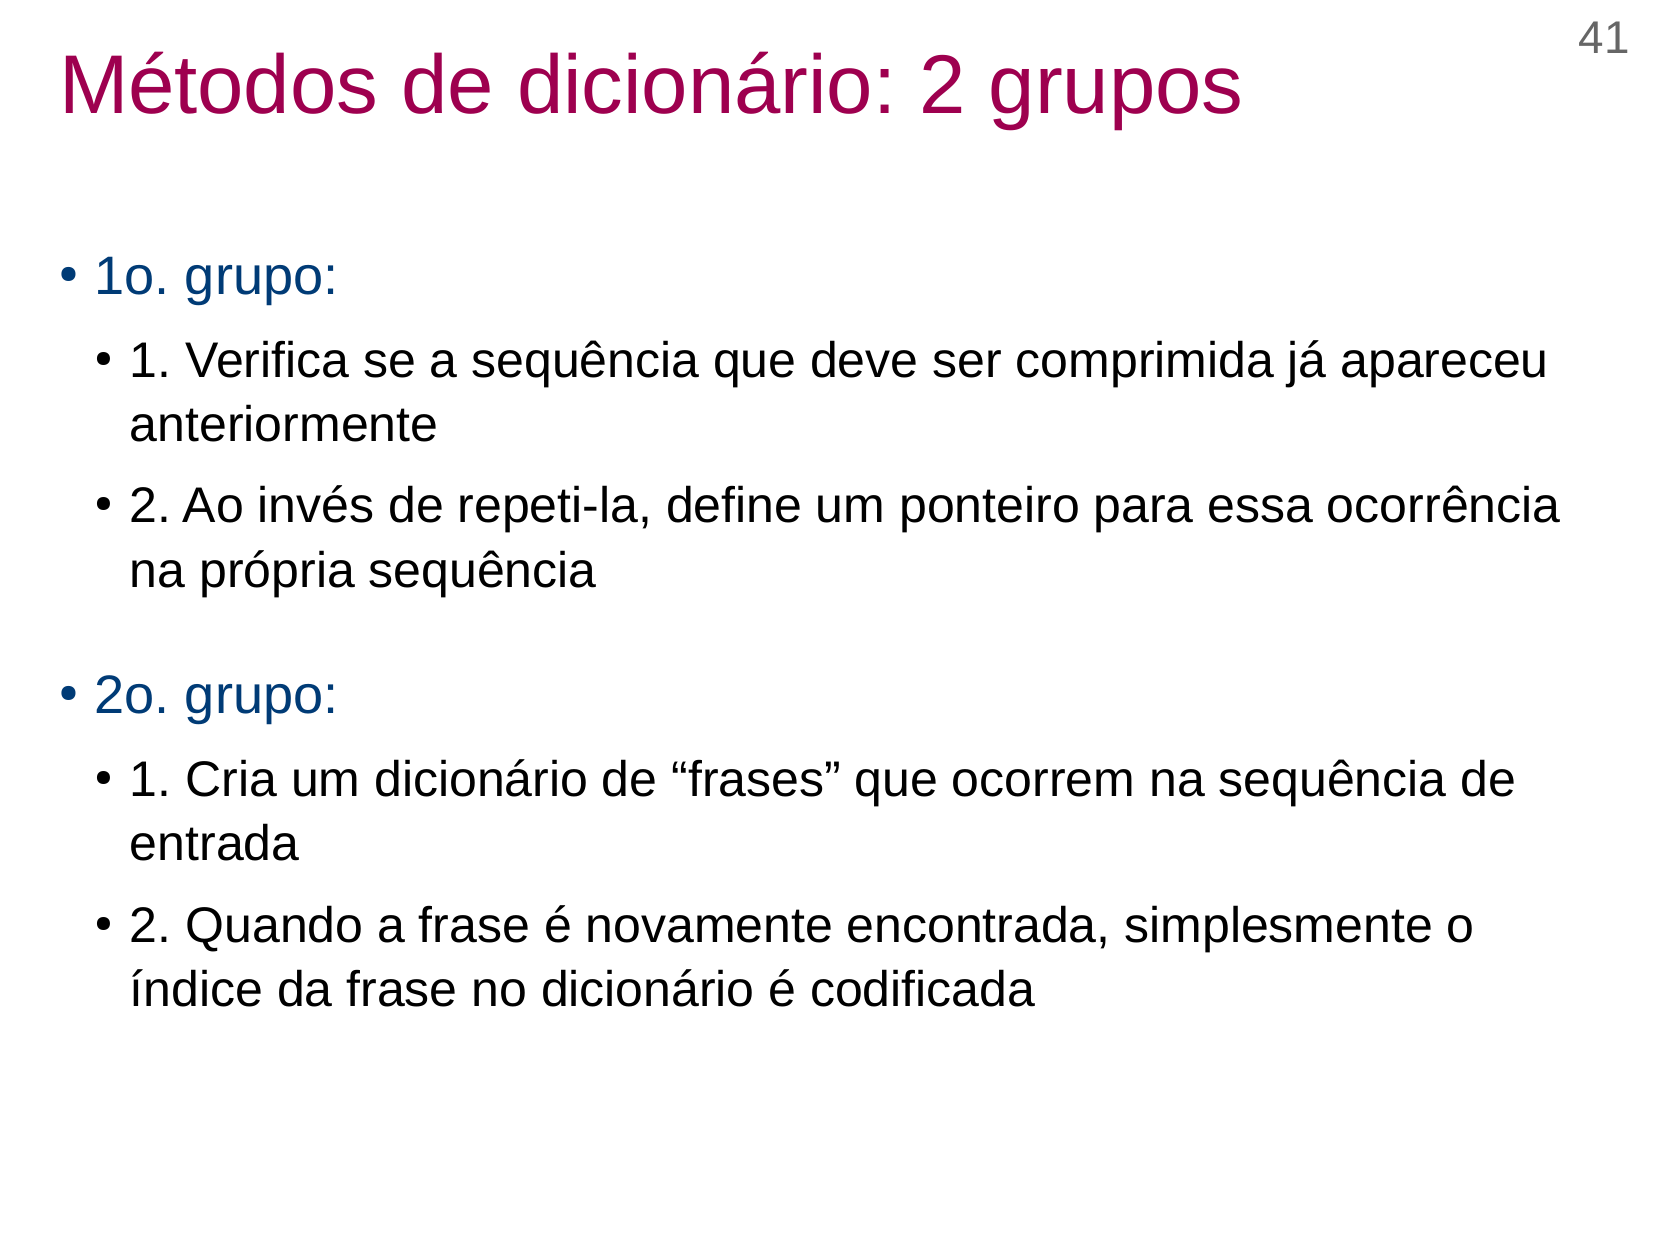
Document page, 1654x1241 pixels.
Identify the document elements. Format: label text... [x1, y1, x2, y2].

list 1o. grupo: 1. Verifica se a sequência que deve ser comprimida já apareceu anteriormente 2. Ao invés de repeti-la, define um ponteiro para essa ocorrência na própria sequência 2o. grupo: 1. Cria um dicionário de “frases” que ocorrem na sequência de entrada 2. Quando a frase é novamente encontrada, simplesmente o índice da frase no dicionário é codificada [59, 236, 1595, 1211]
title Métodos de dicionário: 2 grupos [59, 29, 1595, 148]
